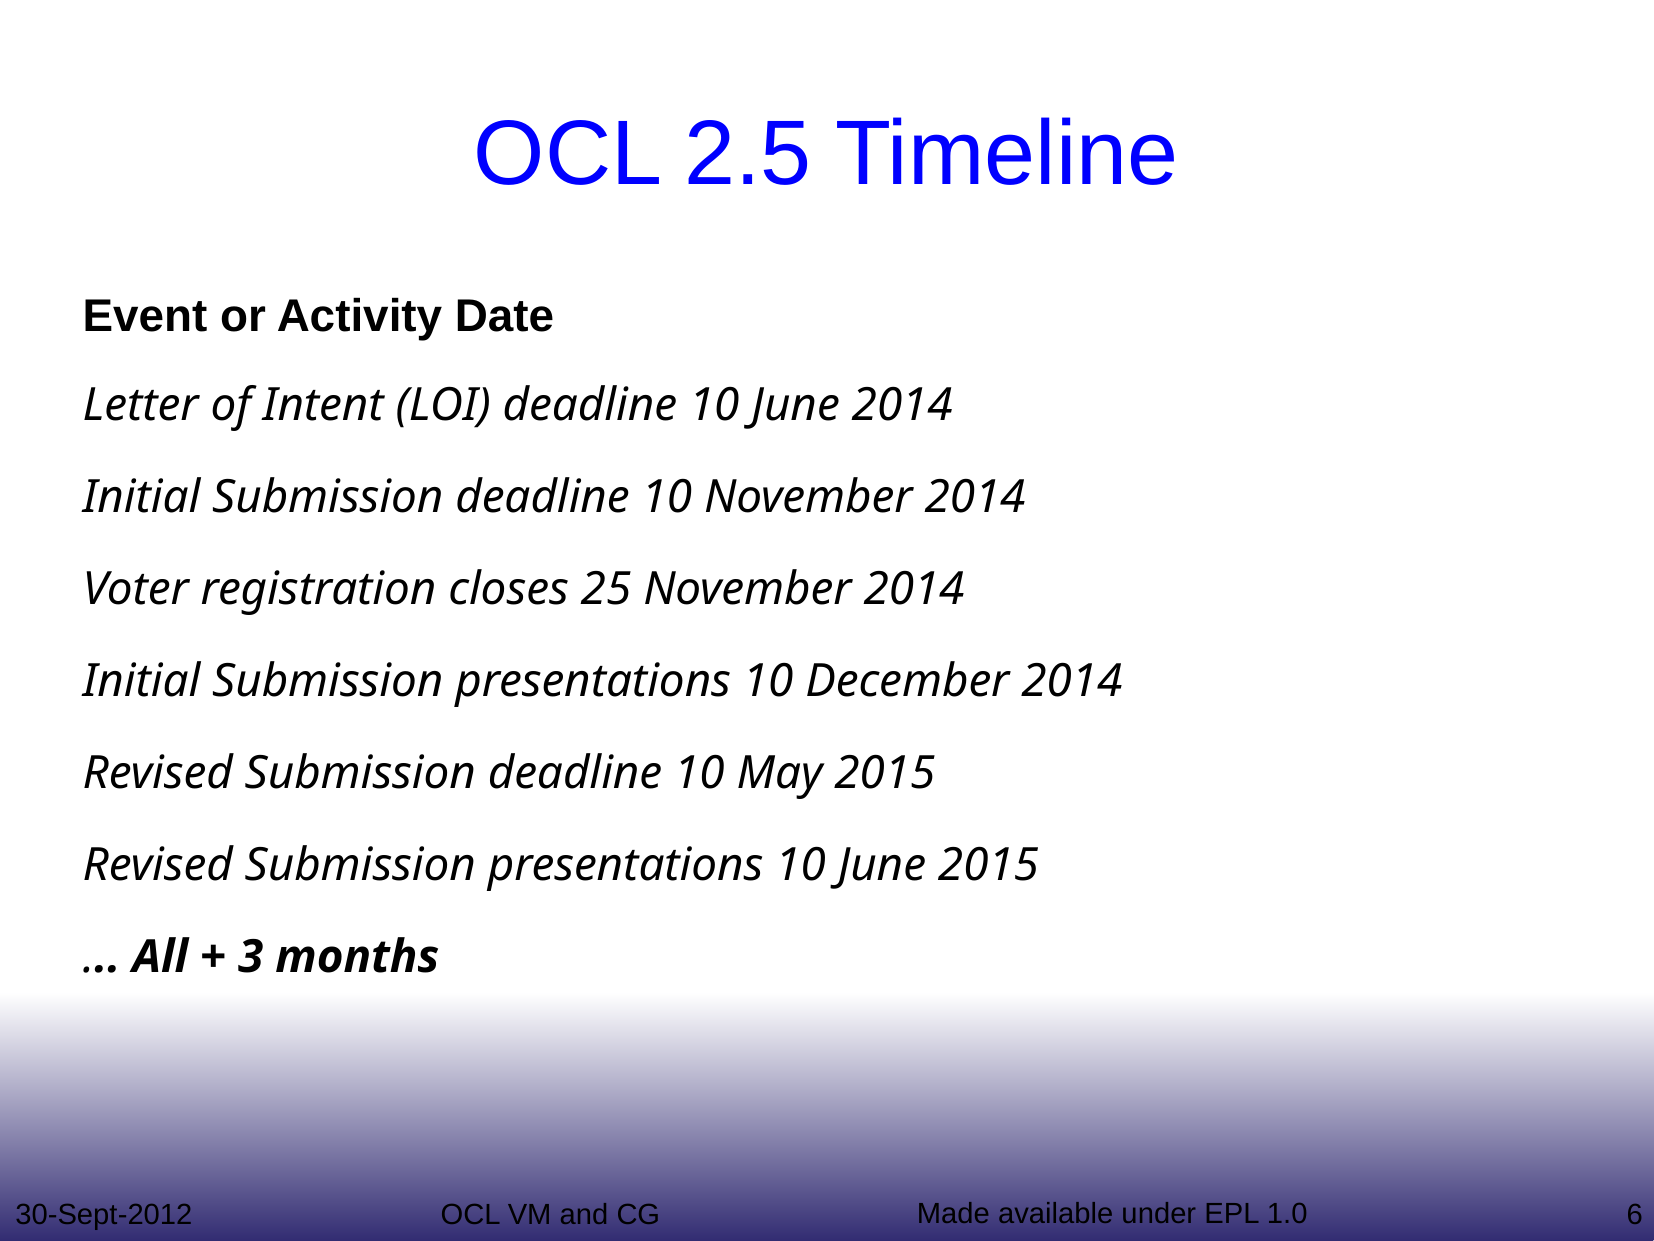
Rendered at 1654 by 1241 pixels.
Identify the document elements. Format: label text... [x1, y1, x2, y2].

list Event or Activity Date Letter of Intent (LOI) deadline 10 June 2014 Initial Submission deadline 10 November 2014 Voter registration closes 25 November 2014 Initial Submission presentations 10 December 2014 Revised Submission deadline 10 May 2015 Revised Submission presentations 10 June 2015 ... All + 3 months [82, 290, 1571, 1109]
title OCL 2.5 Timeline [82, 49, 1571, 257]
